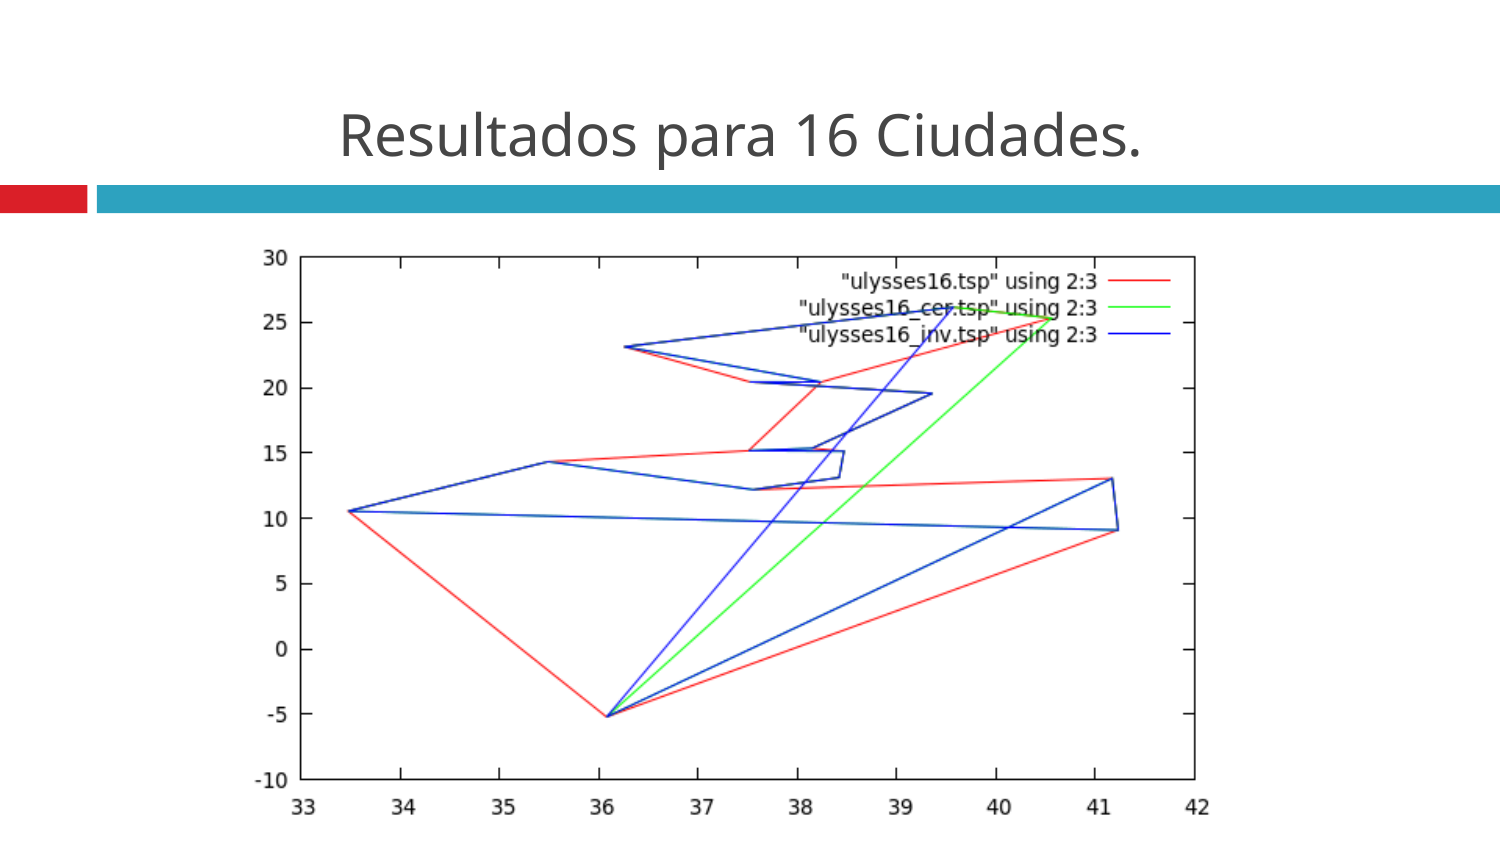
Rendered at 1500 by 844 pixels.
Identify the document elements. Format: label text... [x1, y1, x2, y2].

text_box Resultados para 16 Ciudades. [123, 87, 1359, 178]
picture [236, 236, 1224, 829]
